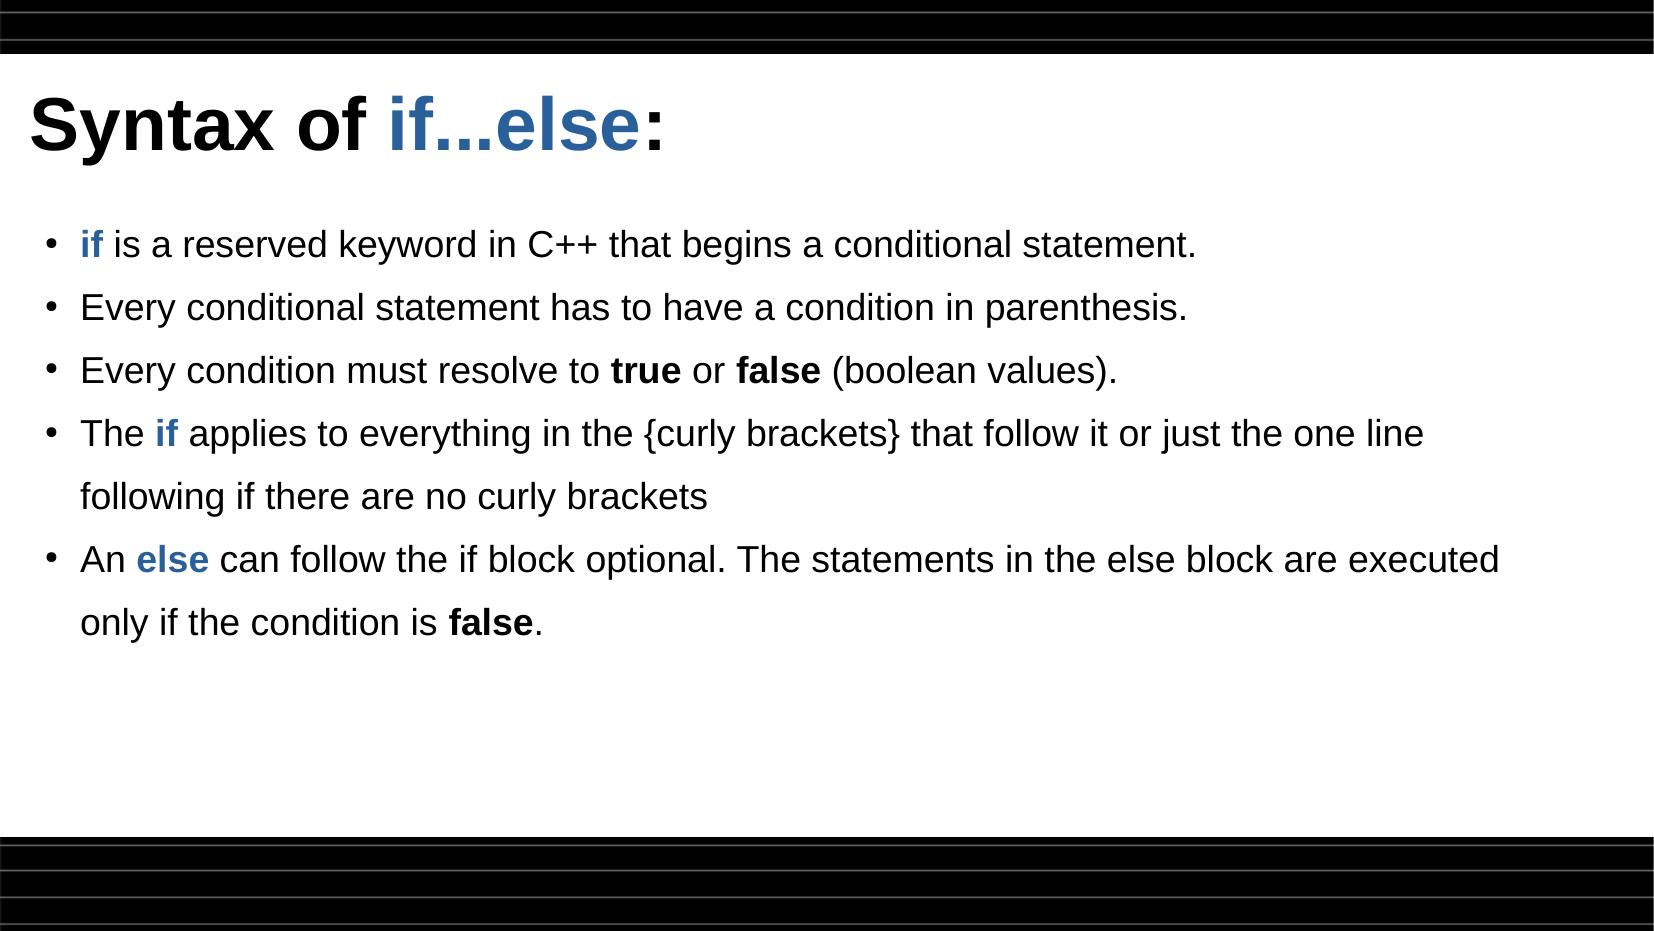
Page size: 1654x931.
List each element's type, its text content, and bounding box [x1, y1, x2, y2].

picture [0, 837, 1654, 931]
picture [0, 0, 1654, 54]
text_box if is a reserved keyword in C++ that begins a conditional statement. Every conditional statement has to have a condition in parenthesis. Every condition must resolve to true or false (boolean values). The if applies to everything in the {curly brackets} that follow it or just the one line following if there are no curly brackets An else can follow the if block optional. The statements in the else block are executed only if the condition is false. [30, 195, 1576, 651]
text_box Syntax of if...else: [15, 75, 1591, 174]
